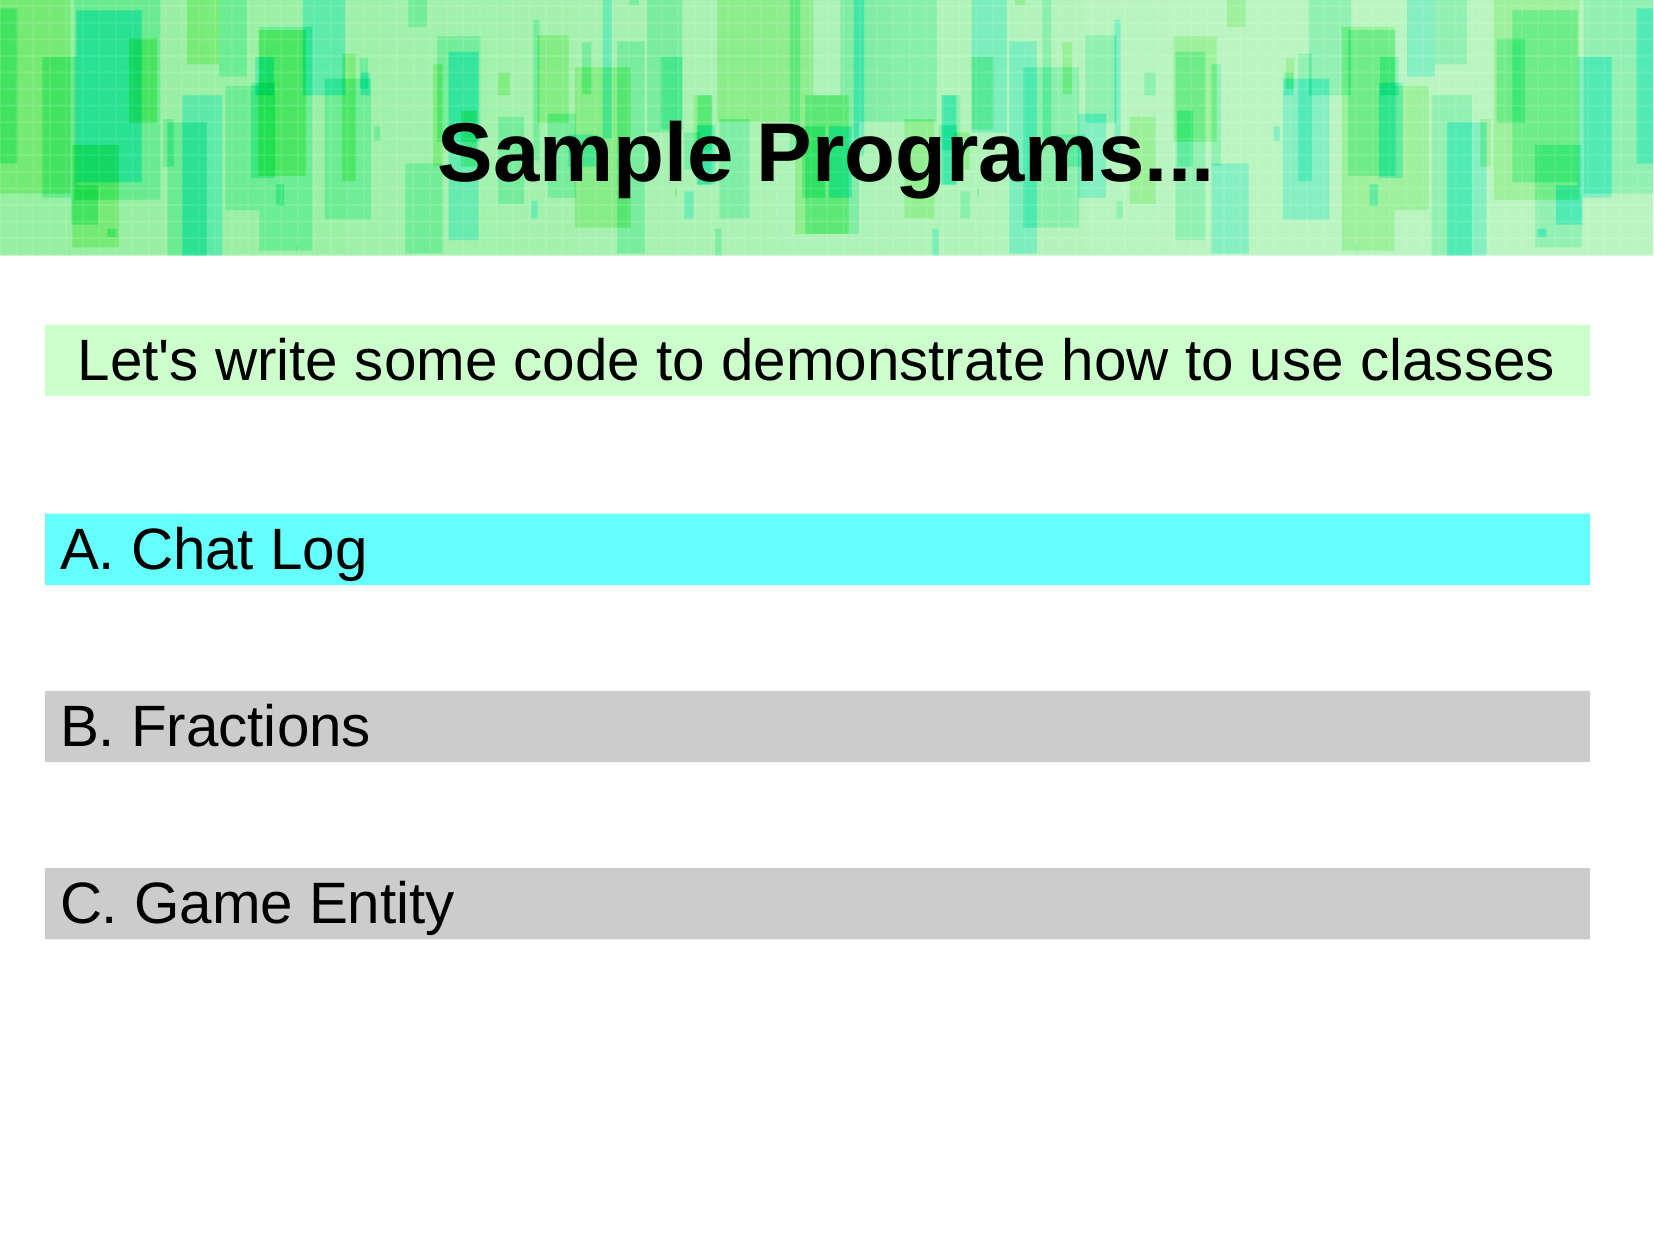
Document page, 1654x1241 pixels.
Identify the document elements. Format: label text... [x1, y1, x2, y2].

picture [0, 0, 1654, 1241]
text_box C. Game Entity [45, 868, 1591, 940]
text_box Let's write some code to demonstrate how to use classes [45, 324, 1591, 396]
text_box A. Chat Log [45, 513, 1591, 586]
title Sample Programs... [82, 49, 1571, 257]
text_box B. Fractions [45, 690, 1591, 763]
